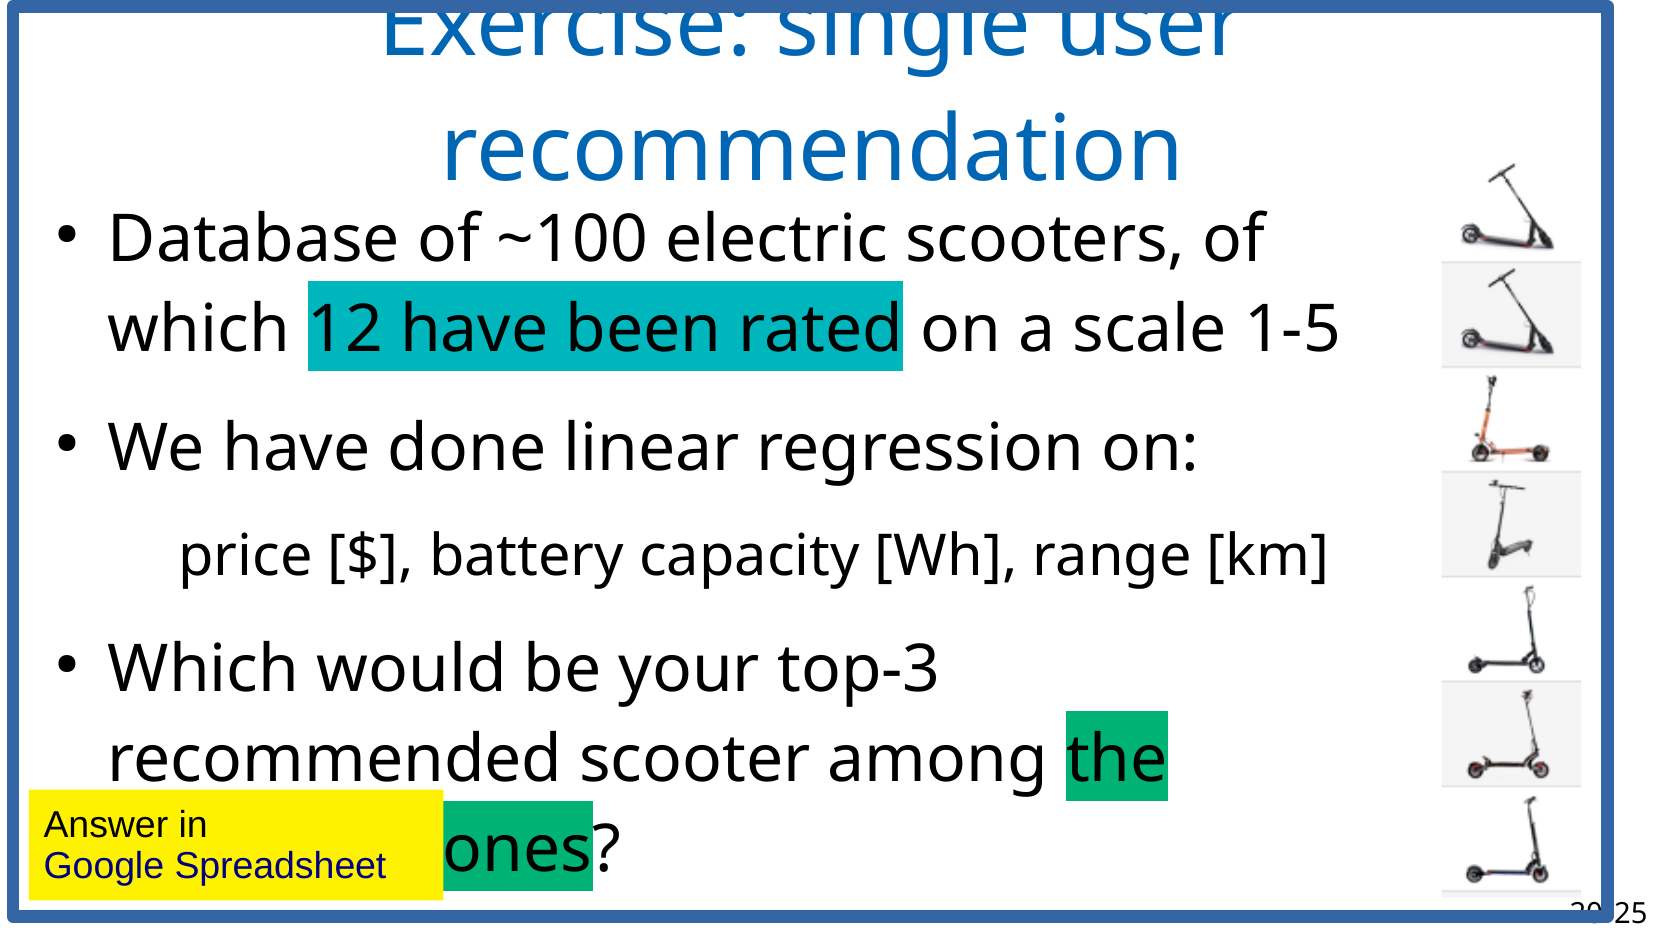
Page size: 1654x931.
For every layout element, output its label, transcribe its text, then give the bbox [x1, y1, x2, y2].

list Database of ~100 electric scooters, of which 12 have been rated on a scale 1-5 We have done linear regression on: price [$], battery capacity [Wh], range [km] Which would be your top-3 recommended scooter among the remaining ones? [37, 191, 1374, 894]
text_box Answer in Google Spreadsheet [28, 789, 444, 901]
picture [1441, 160, 1582, 898]
title Exercise: single user recommendation [19, 19, 1601, 147]
